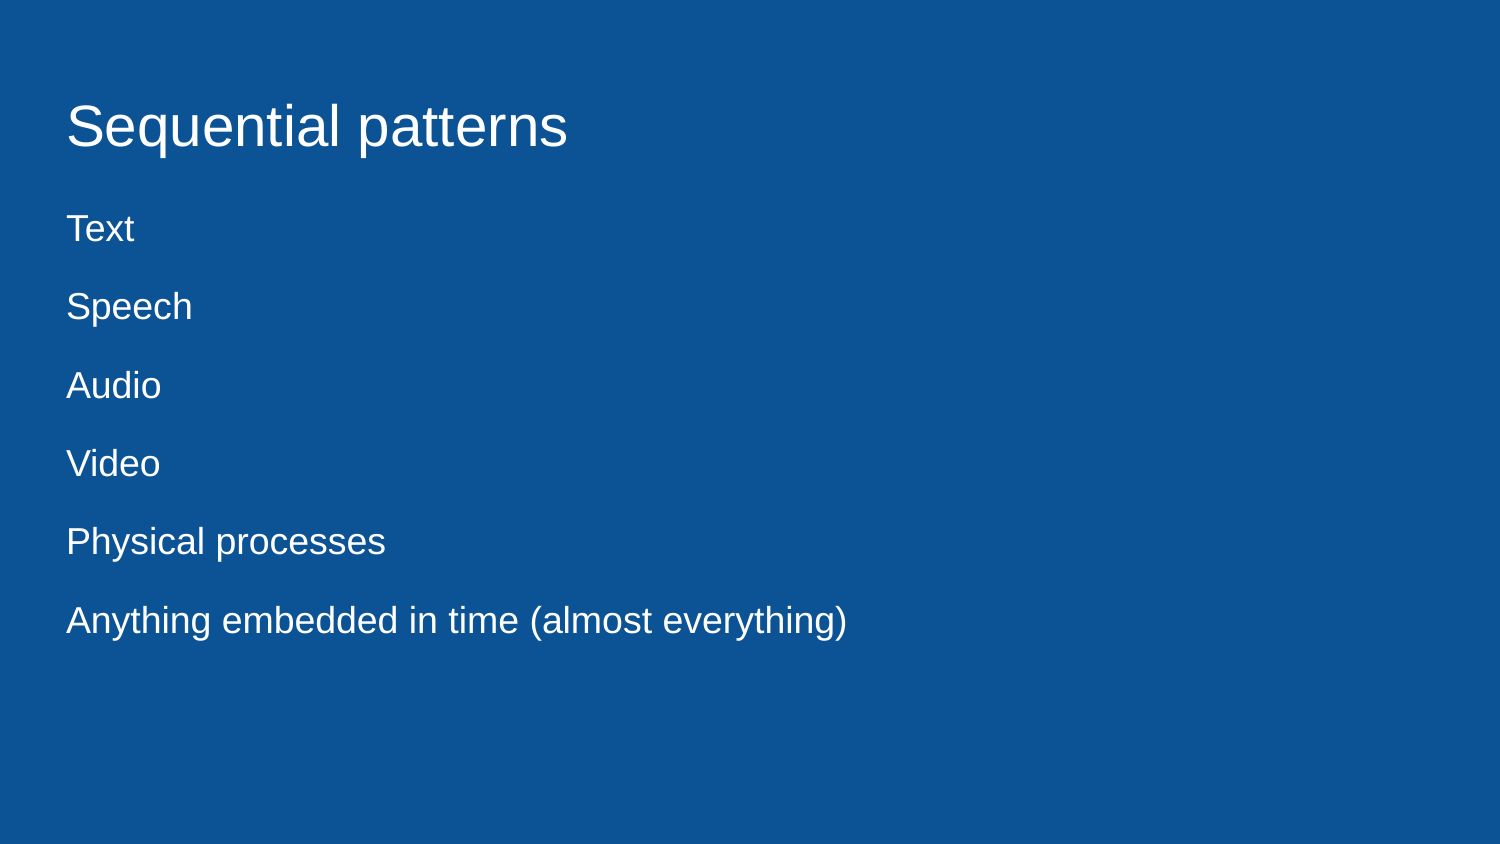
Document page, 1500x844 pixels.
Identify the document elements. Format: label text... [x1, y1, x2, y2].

title Sequential patterns [51, 72, 1449, 167]
list Text Speech Audio Video Physical processes Anything embedded in time (almost everything) [51, 189, 1449, 750]
